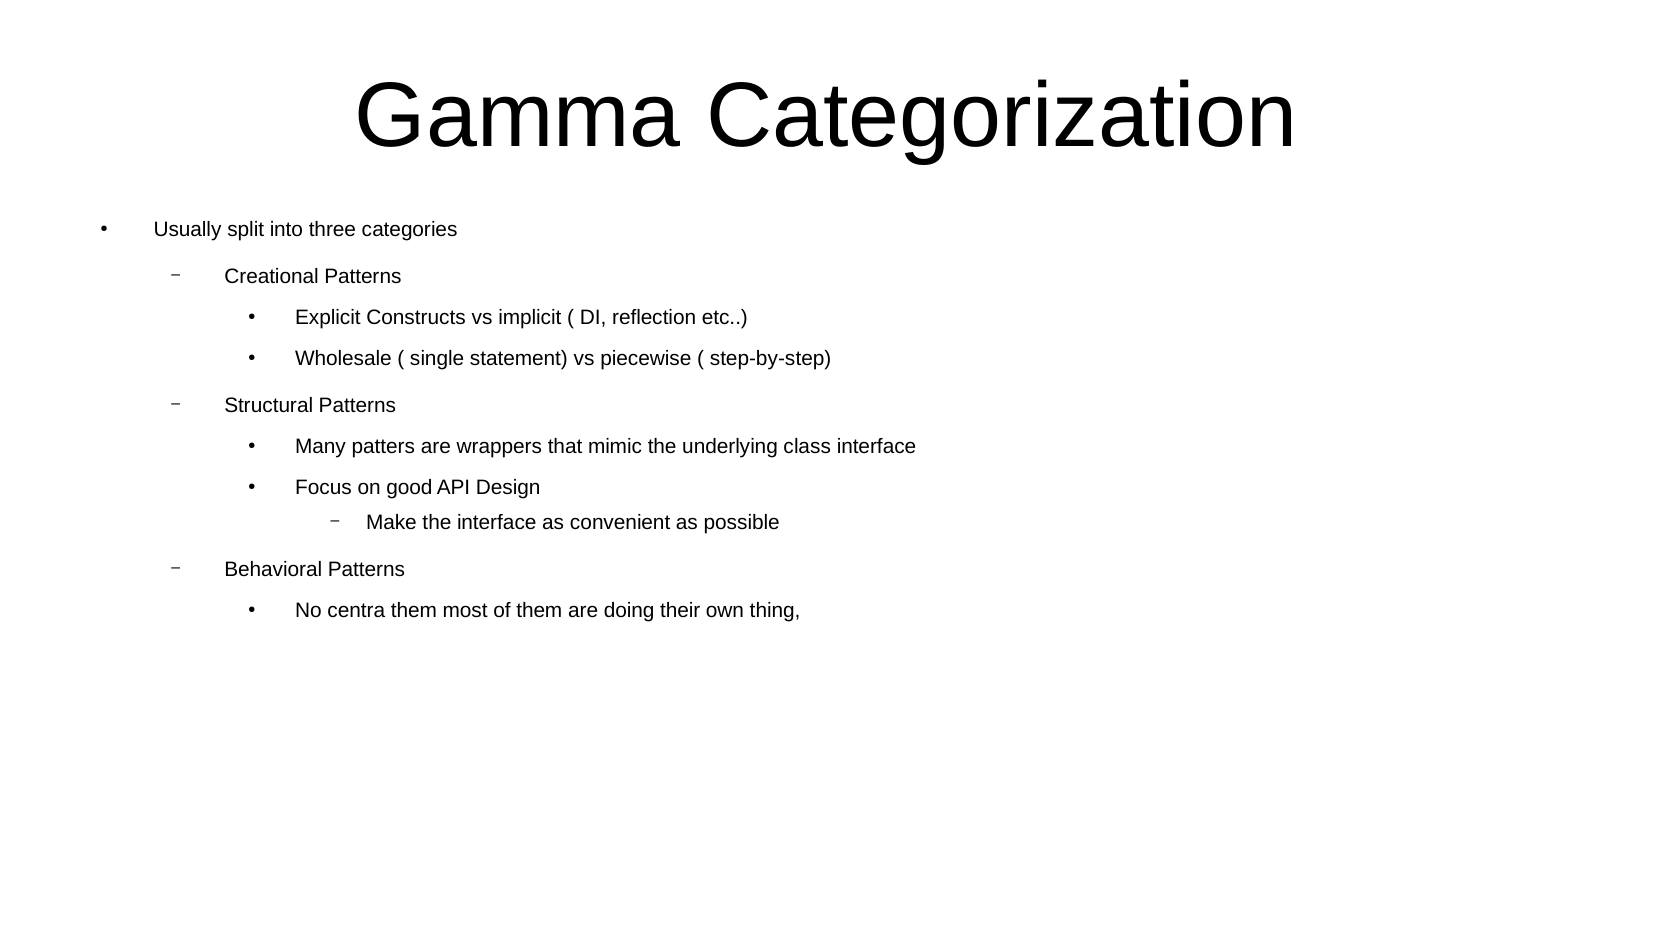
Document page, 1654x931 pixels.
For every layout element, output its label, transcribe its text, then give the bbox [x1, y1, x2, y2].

list Usually split into three categories Creational Patterns Explicit Constructs vs implicit ( DI, reflection etc..) Wholesale ( single statement) vs piecewise ( step-by-step) Structural Patterns Many patters are wrappers that mimic the underlying class interface Focus on good API Design Make the interface as convenient as possible Behavioral Patterns No centra them most of them are doing their own thing, [82, 217, 1636, 901]
title Gamma Categorization [82, 37, 1571, 193]
